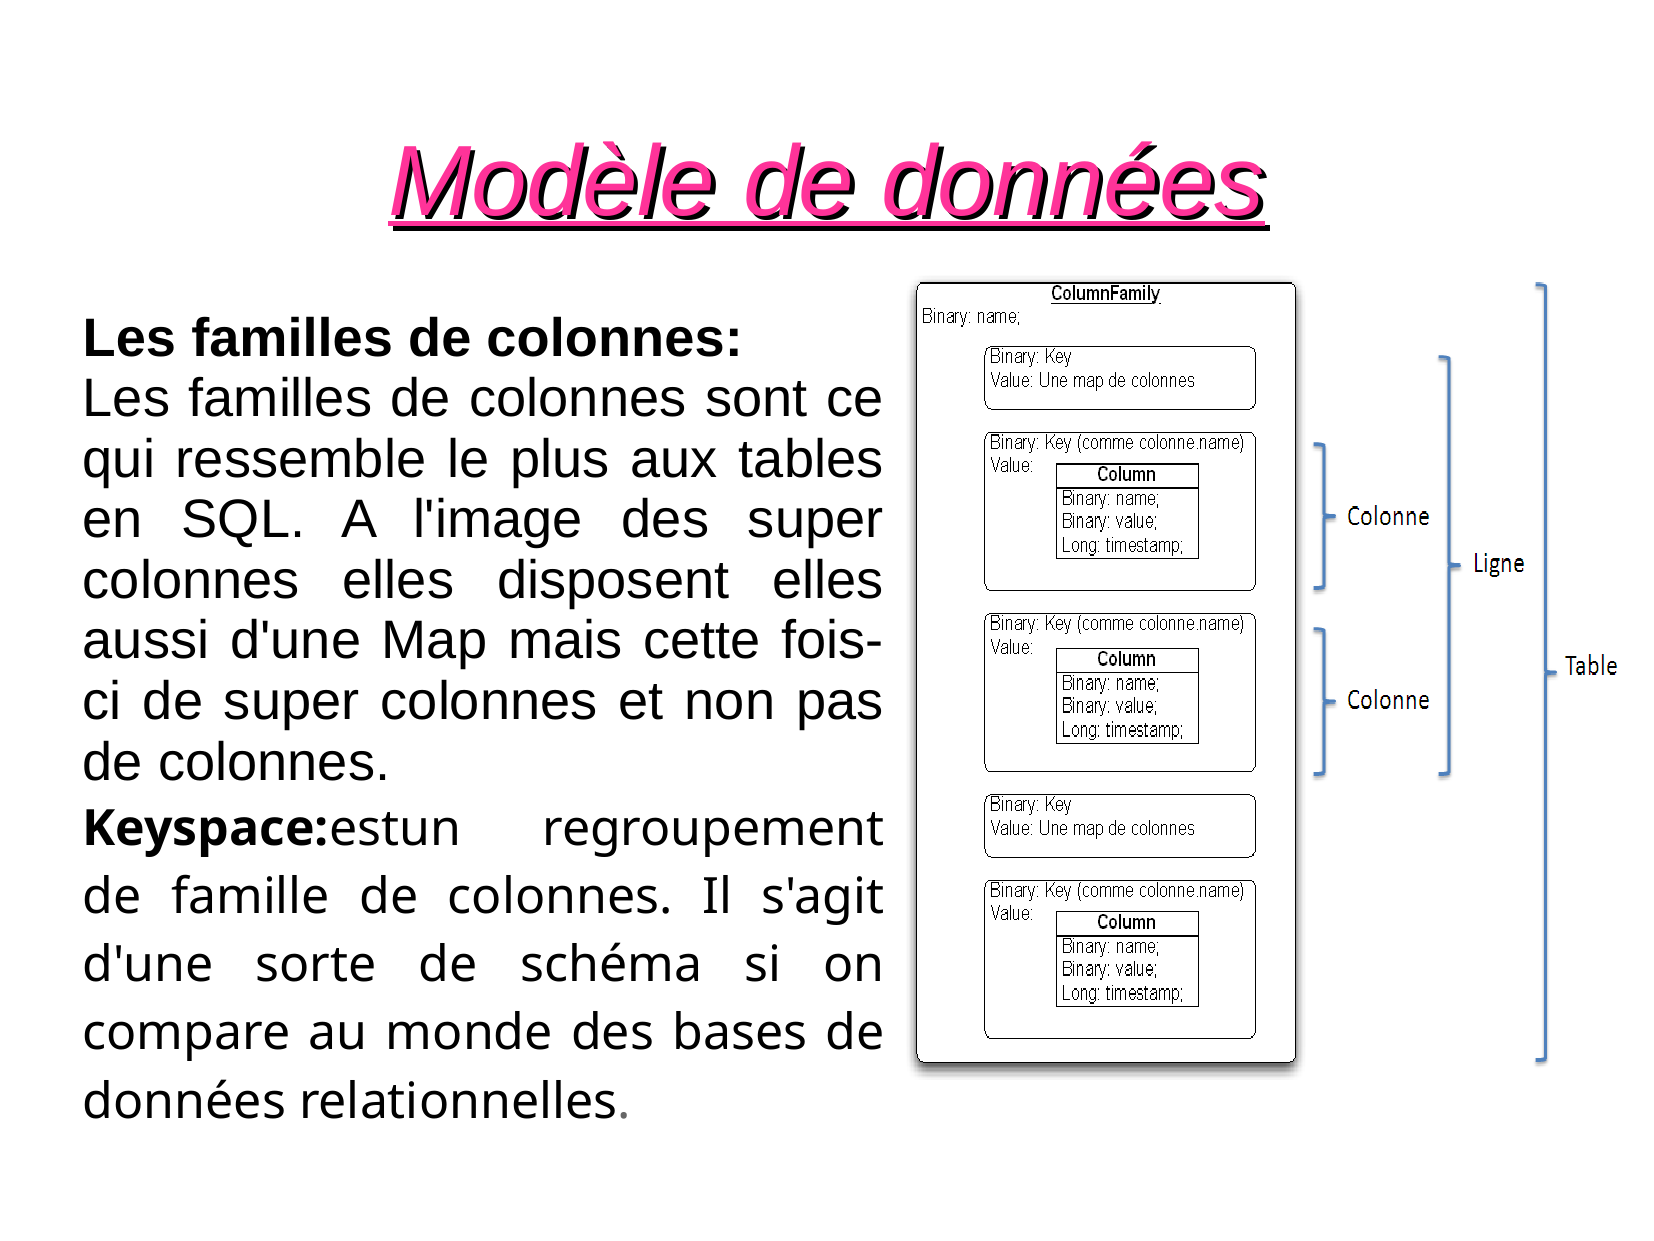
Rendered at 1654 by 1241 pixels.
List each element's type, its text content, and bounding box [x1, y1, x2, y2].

picture [900, 269, 1621, 1081]
subtitle Les familles de colonnes: Les familles de colonnes sont ce qui ressemble le plus aux tables en SQL. A l'image des super colonnes elles disposent elles aussi d'une Map mais cette fois-ci de super colonnes et non pas de colonnes. Keyspace:estun regroupement de famille de colonnes. Il s'agit d'une sorte de schéma si on compare au monde des bases de données relationnelles. [82, 270, 886, 1171]
title Modèle de données [82, 49, 1571, 257]
